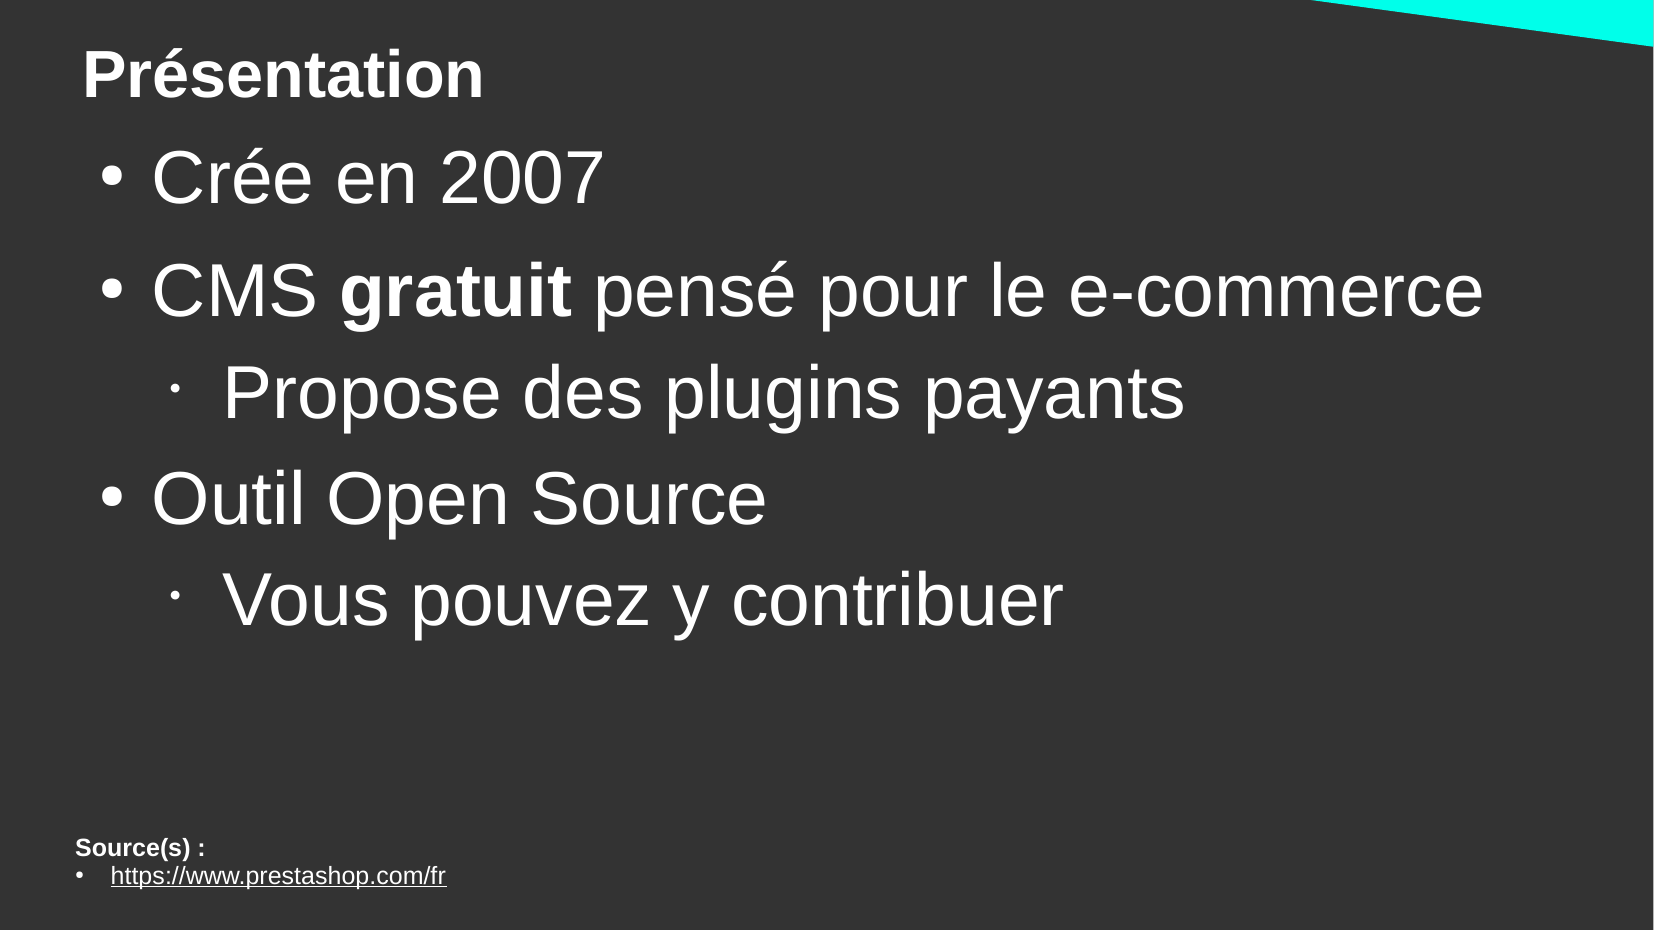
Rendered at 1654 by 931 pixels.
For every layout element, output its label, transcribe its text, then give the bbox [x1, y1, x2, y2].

text_box Source(s) : https://www.prestashop.com/fr [60, 826, 1546, 910]
list Crée en 2007 CMS gratuit pensé pour le e-commerce Propose des plugins payants Outil Open Source Vous pouvez y contribuer [80, 135, 1620, 804]
text_box [1310, 0, 1654, 47]
title Présentation [82, 37, 1571, 114]
